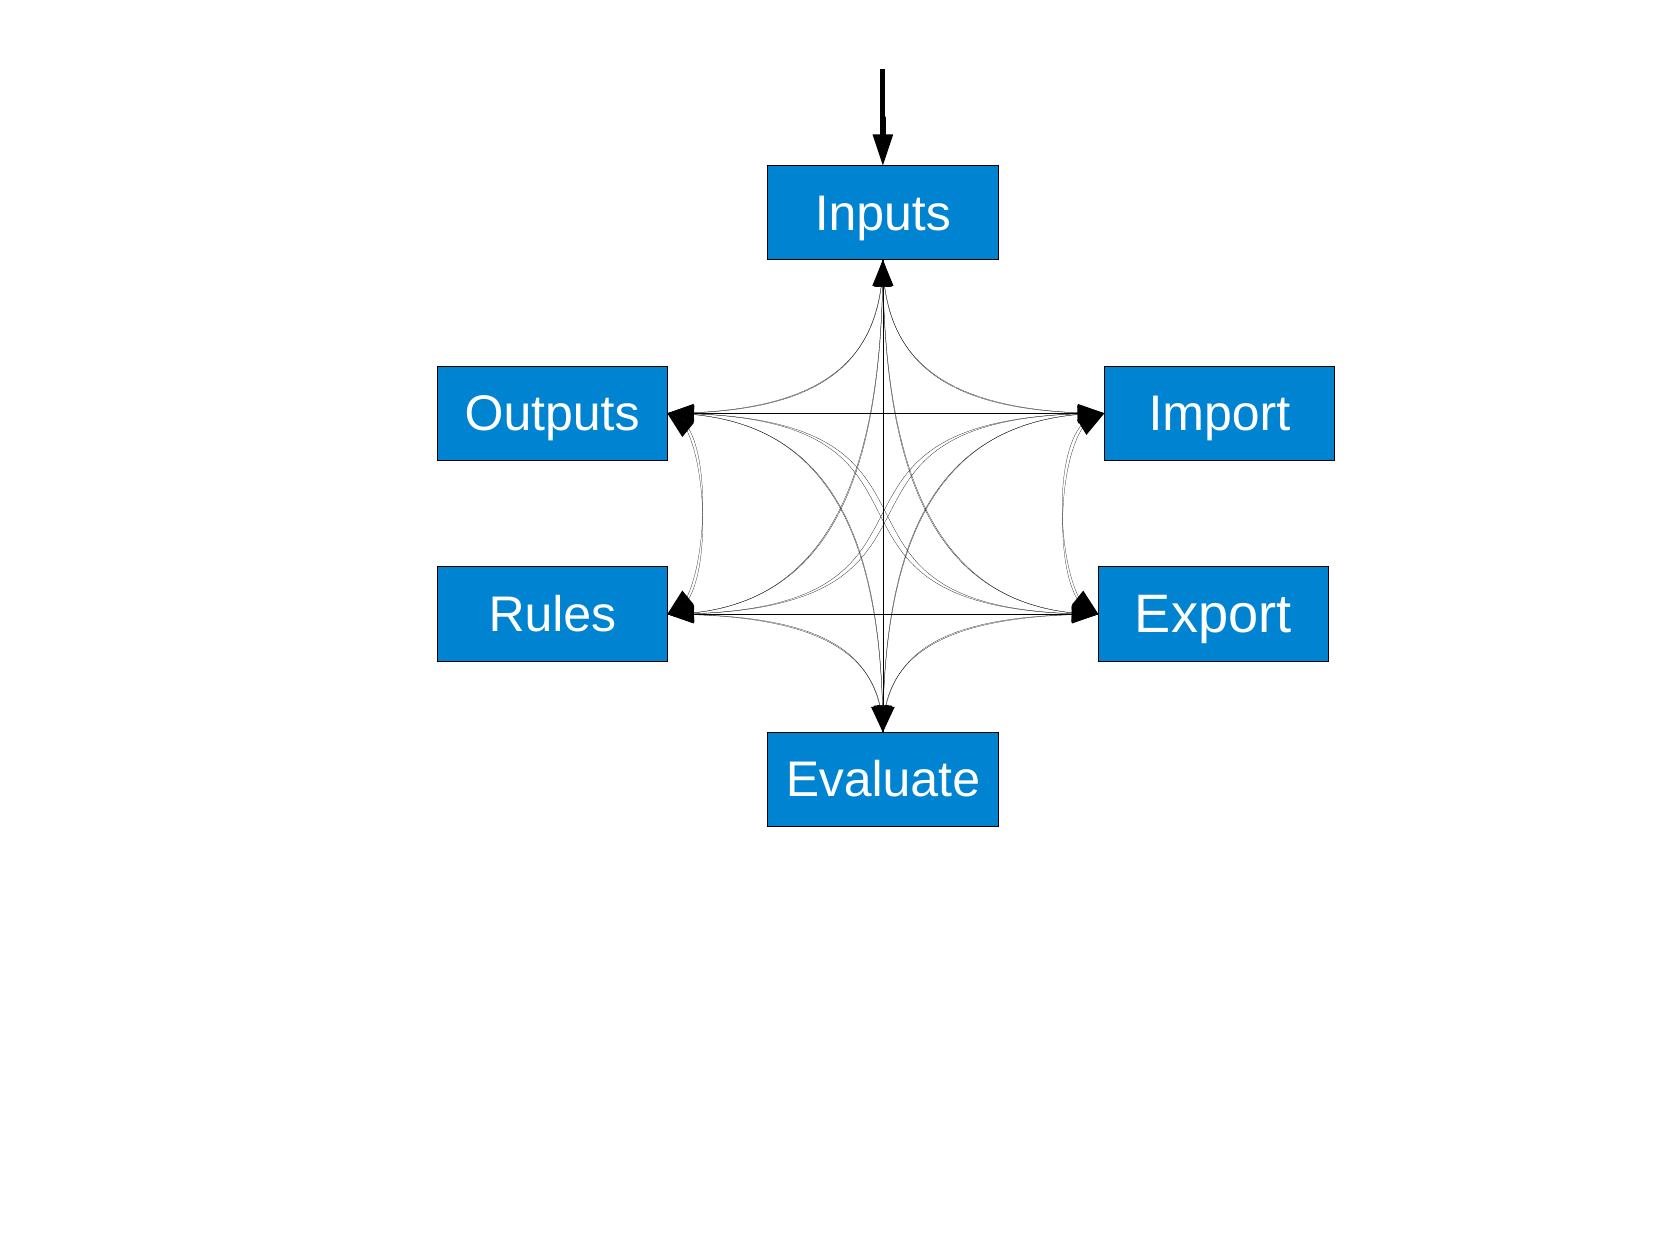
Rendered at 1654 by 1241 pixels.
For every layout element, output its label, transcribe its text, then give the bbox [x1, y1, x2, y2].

text_box Outputs [437, 366, 668, 461]
text_box Rules [437, 566, 668, 662]
text_box Import [1104, 366, 1335, 461]
text_box Export [1098, 566, 1329, 662]
text_box Inputs [767, 165, 999, 260]
text_box Evaluate [767, 732, 999, 827]
